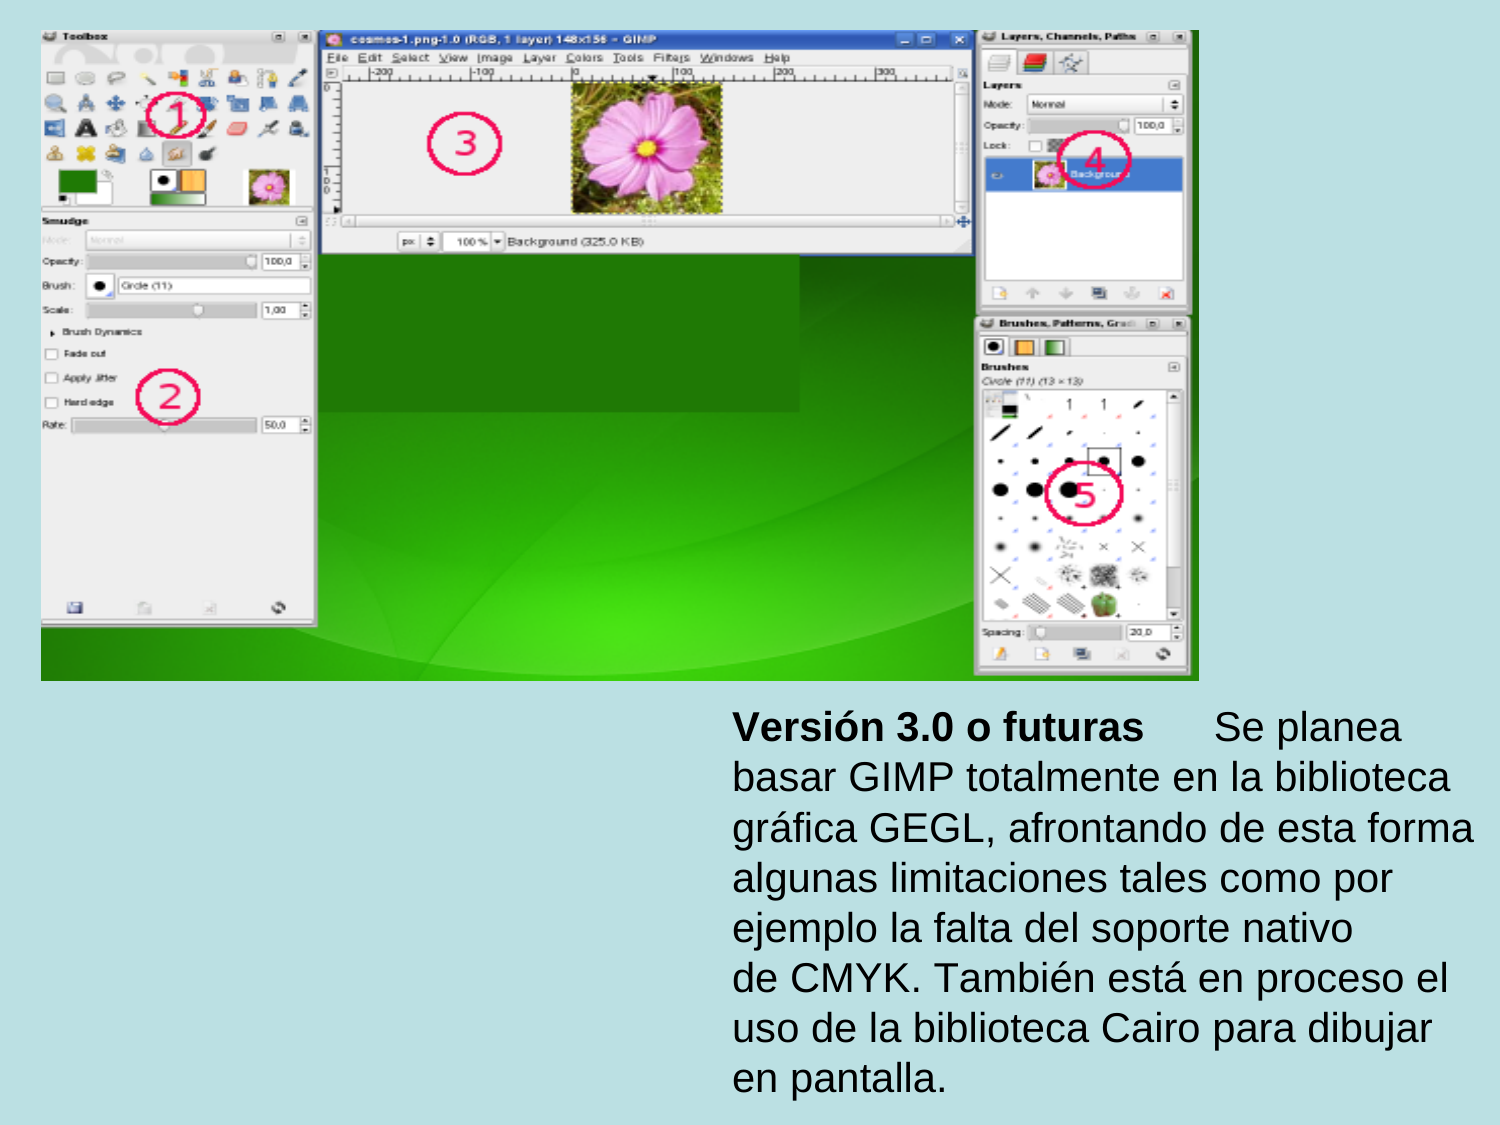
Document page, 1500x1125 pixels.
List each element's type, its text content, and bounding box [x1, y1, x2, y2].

list Versión 3.0 o futuras Se planea basar GIMP totalmente en la biblioteca gráfica GEGL, afrontando de esta forma algunas limitaciones tales como por ejemplo la falta del soporte nativo de CMYK. También está en proceso el uso de la biblioteca Cairo para dibujar en pantalla. [661, 692, 1500, 1125]
picture [41, 30, 1199, 681]
